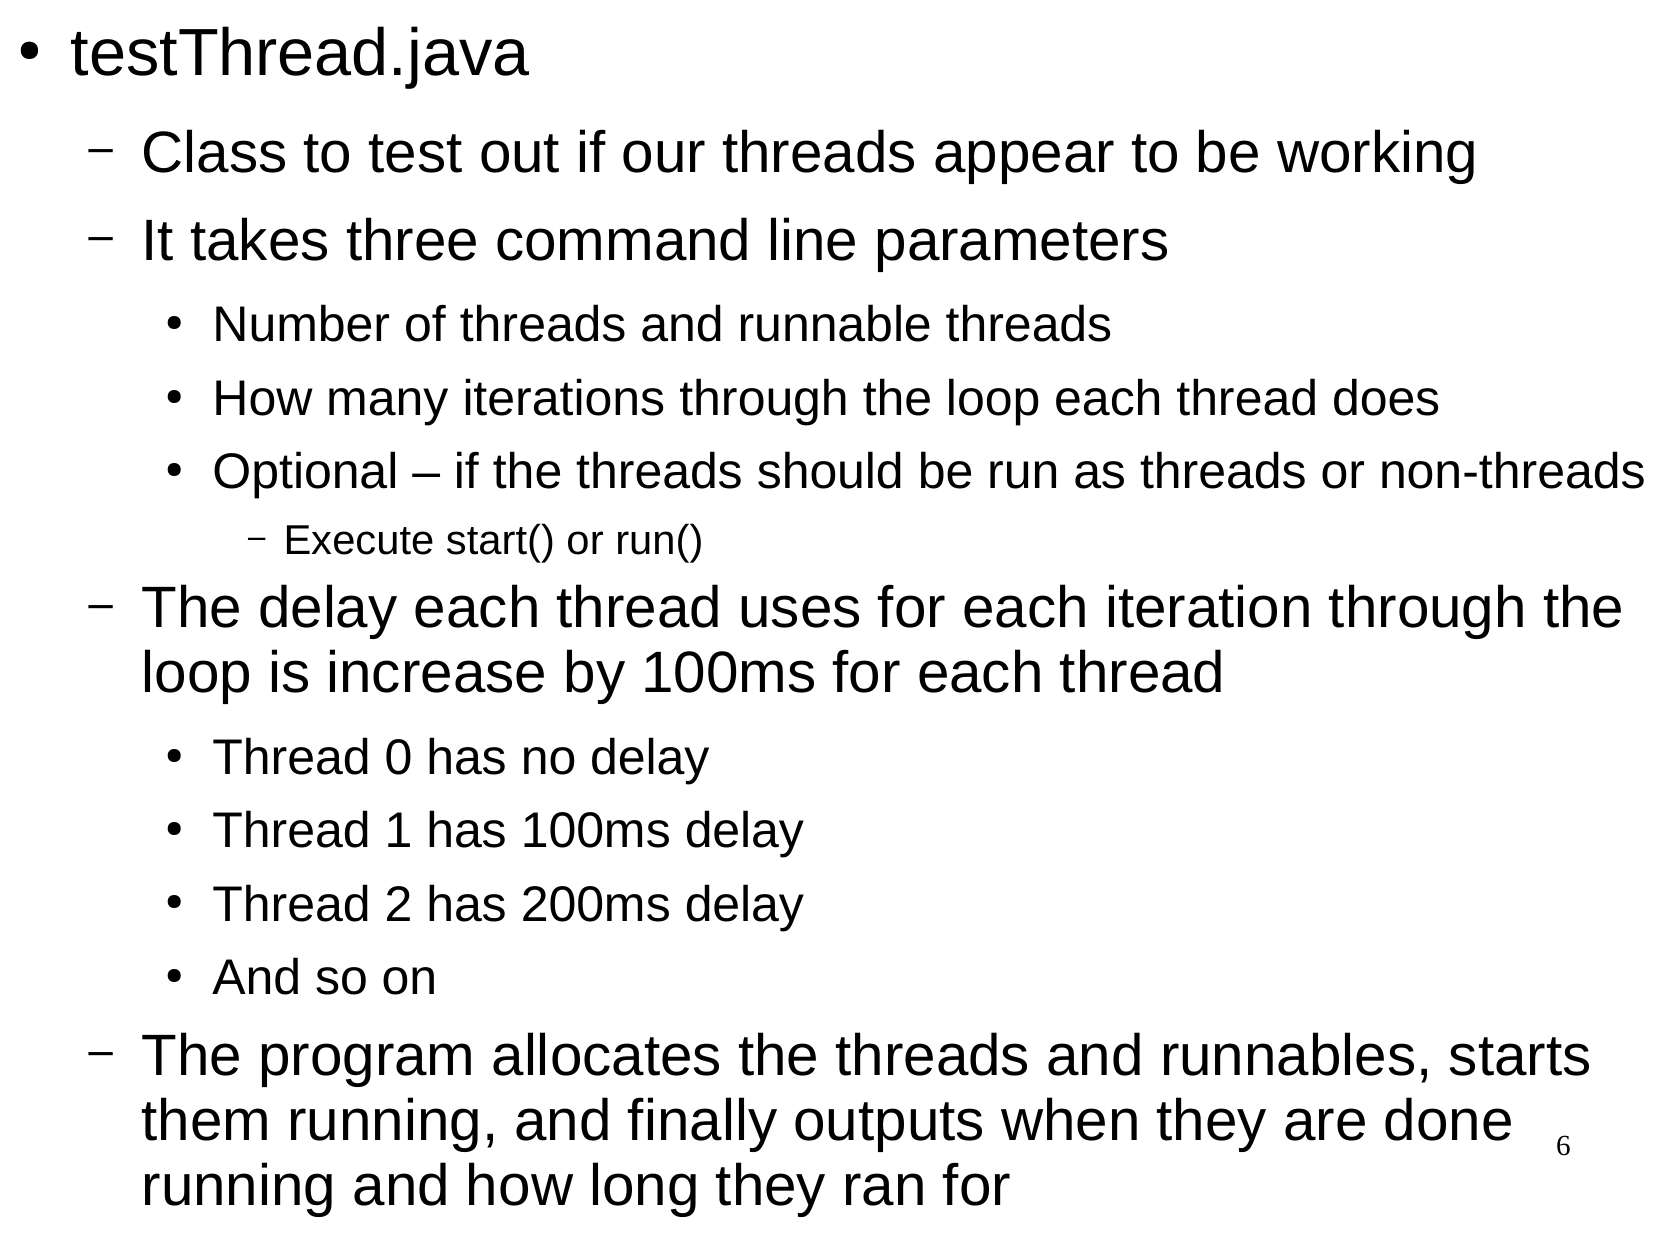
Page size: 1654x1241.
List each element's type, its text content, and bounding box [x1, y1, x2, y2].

list testThread.java Class to test out if our threads appear to be working It takes three command line parameters Number of threads and runnable threads How many iterations through the loop each thread does Optional – if the threads should be run as threads or non-threads Execute start() or run() The delay each thread uses for each iteration through the loop is increase by 100ms for each thread Thread 0 has no delay Thread 1 has 100ms delay Thread 2 has 200ms delay And so on The program allocates the threads and runnables, starts them running, and finally outputs when they are done running and how long they ran for [0, 15, 1654, 1239]
